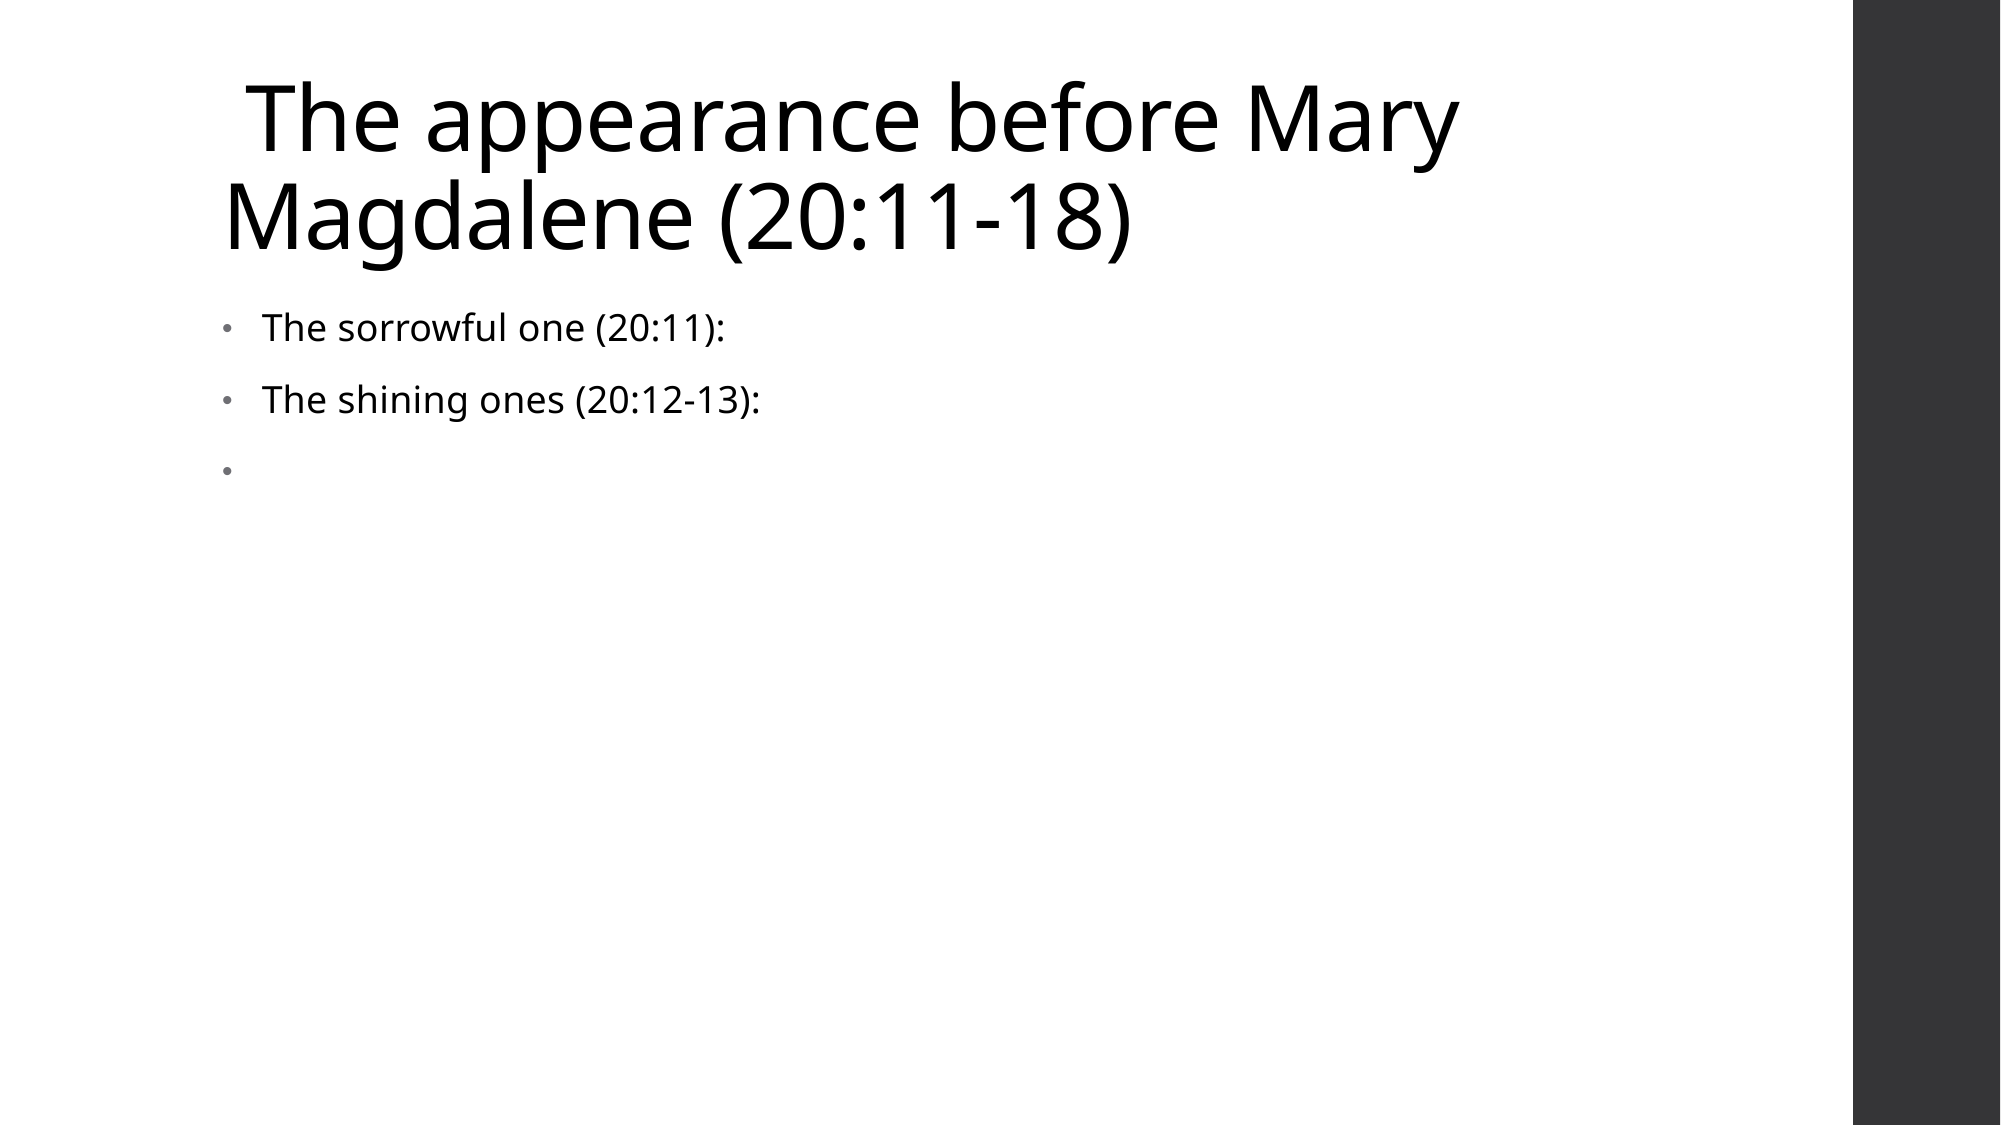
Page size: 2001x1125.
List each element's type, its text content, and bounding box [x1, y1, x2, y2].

list The sorrowful one (20:11): The shining ones (20:12-13): [206, 299, 1617, 1014]
title The appearance before Mary Magdalene (20:11-18) [206, 60, 1797, 278]
